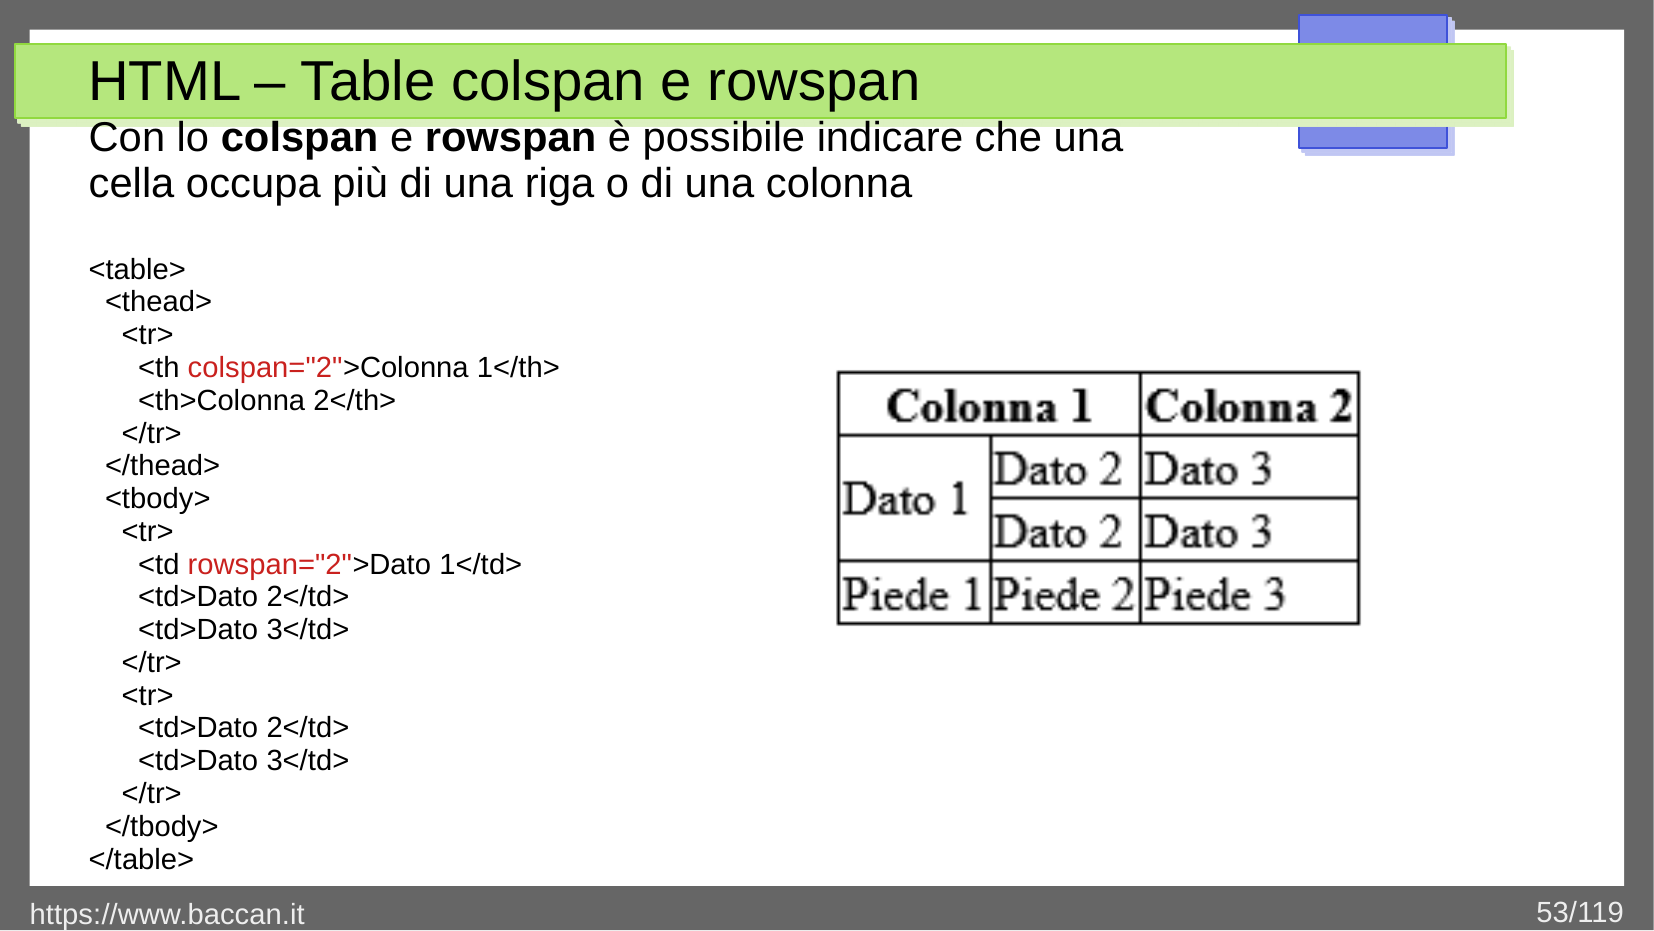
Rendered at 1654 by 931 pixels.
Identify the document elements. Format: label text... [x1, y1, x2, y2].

text_box Con lo colspan e rowspan è possibile indicare che una cella occupa più di una riga o di una colonna <table> <thead> <tr> <th colspan="2">Colonna 1</th> <th>Colonna 2</th> </tr> </thead> <tbody> <tr> <td rowspan="2">Dato 1</td> <td>Dato 2</td> <td>Dato 3</td> </tr> <tr> <td>Dato 2</td> <td>Dato 3</td> </tr> </tbody> </table> [88, 113, 1565, 876]
title HTML – Table colspan e rowspan [88, 44, 1506, 113]
picture [826, 354, 1385, 650]
